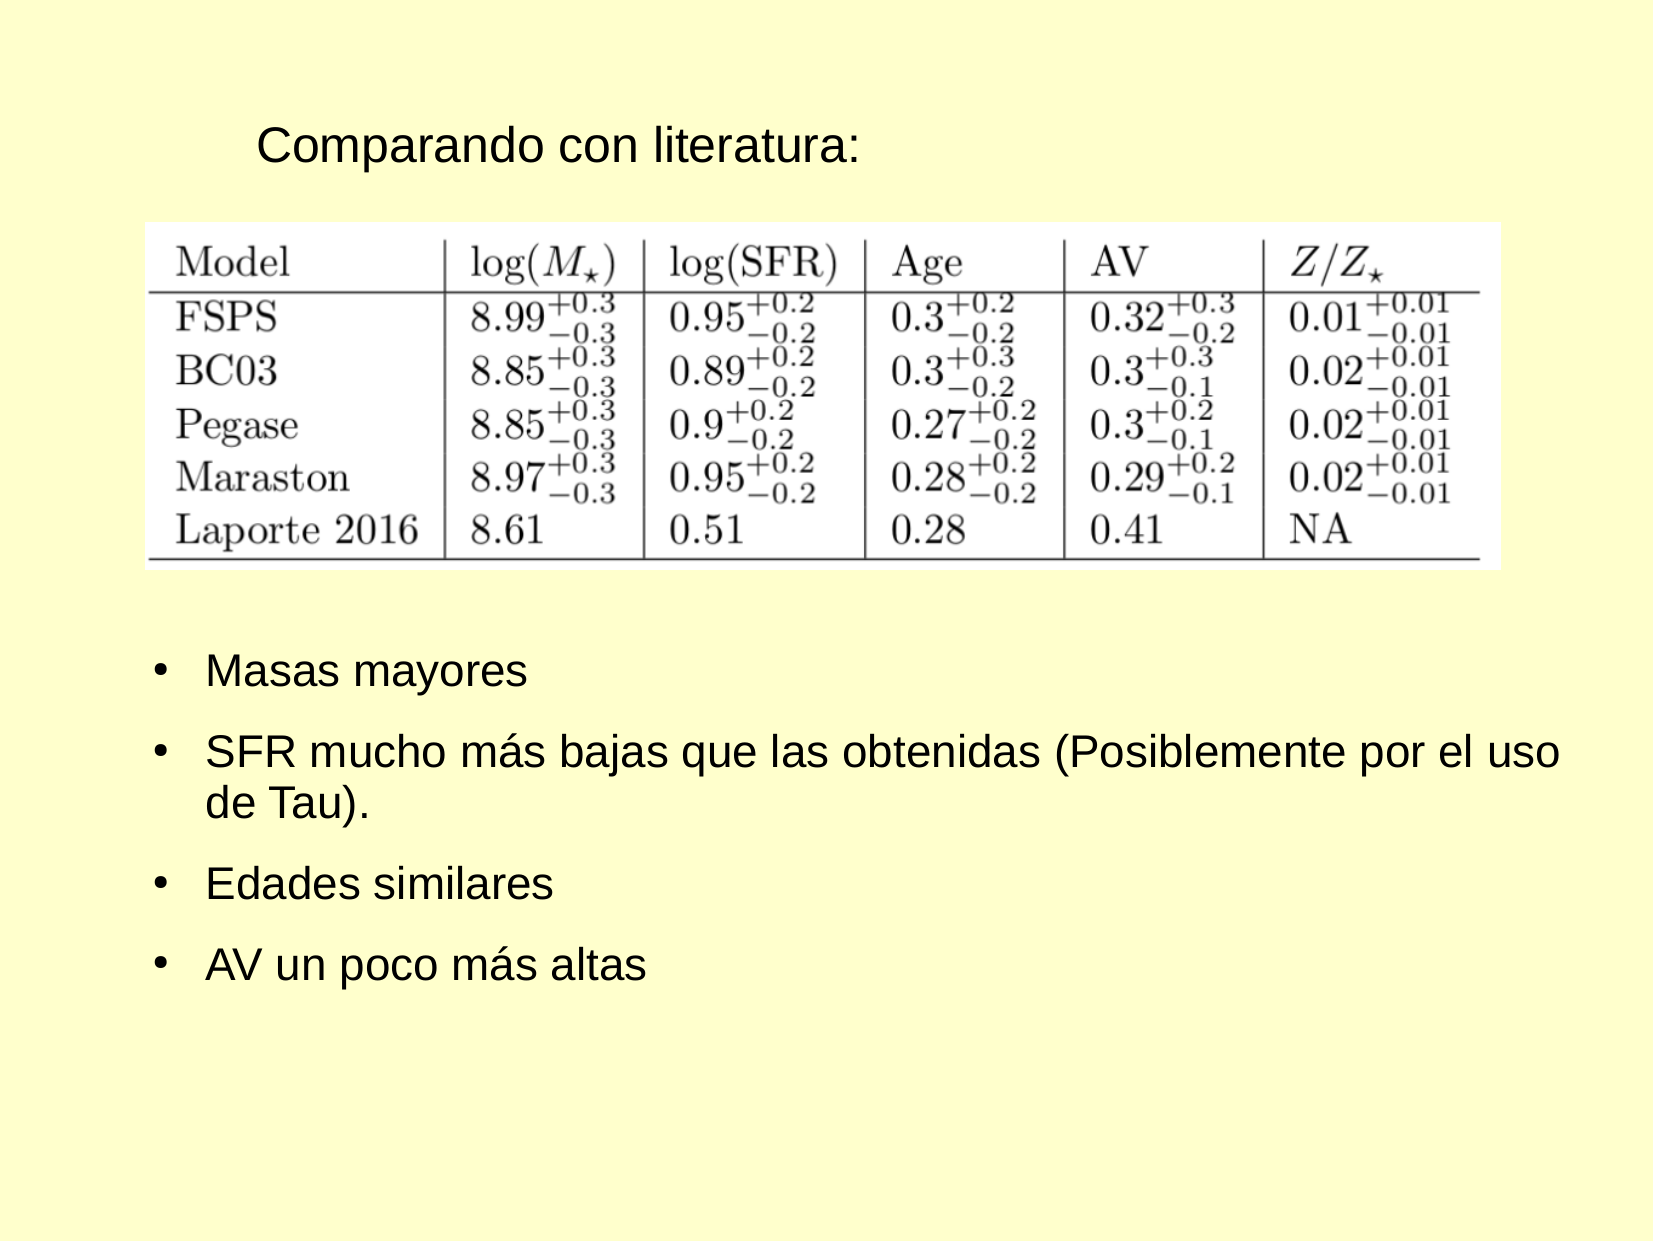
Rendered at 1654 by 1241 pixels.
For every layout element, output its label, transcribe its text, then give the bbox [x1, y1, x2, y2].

picture [145, 222, 1501, 571]
title Comparando con literatura: [82, 49, 1036, 241]
list Masas mayores SFR mucho más bajas que las obtenidas (Posiblemente por el uso de Tau). Edades similares AV un poco más altas [135, 645, 1606, 1230]
